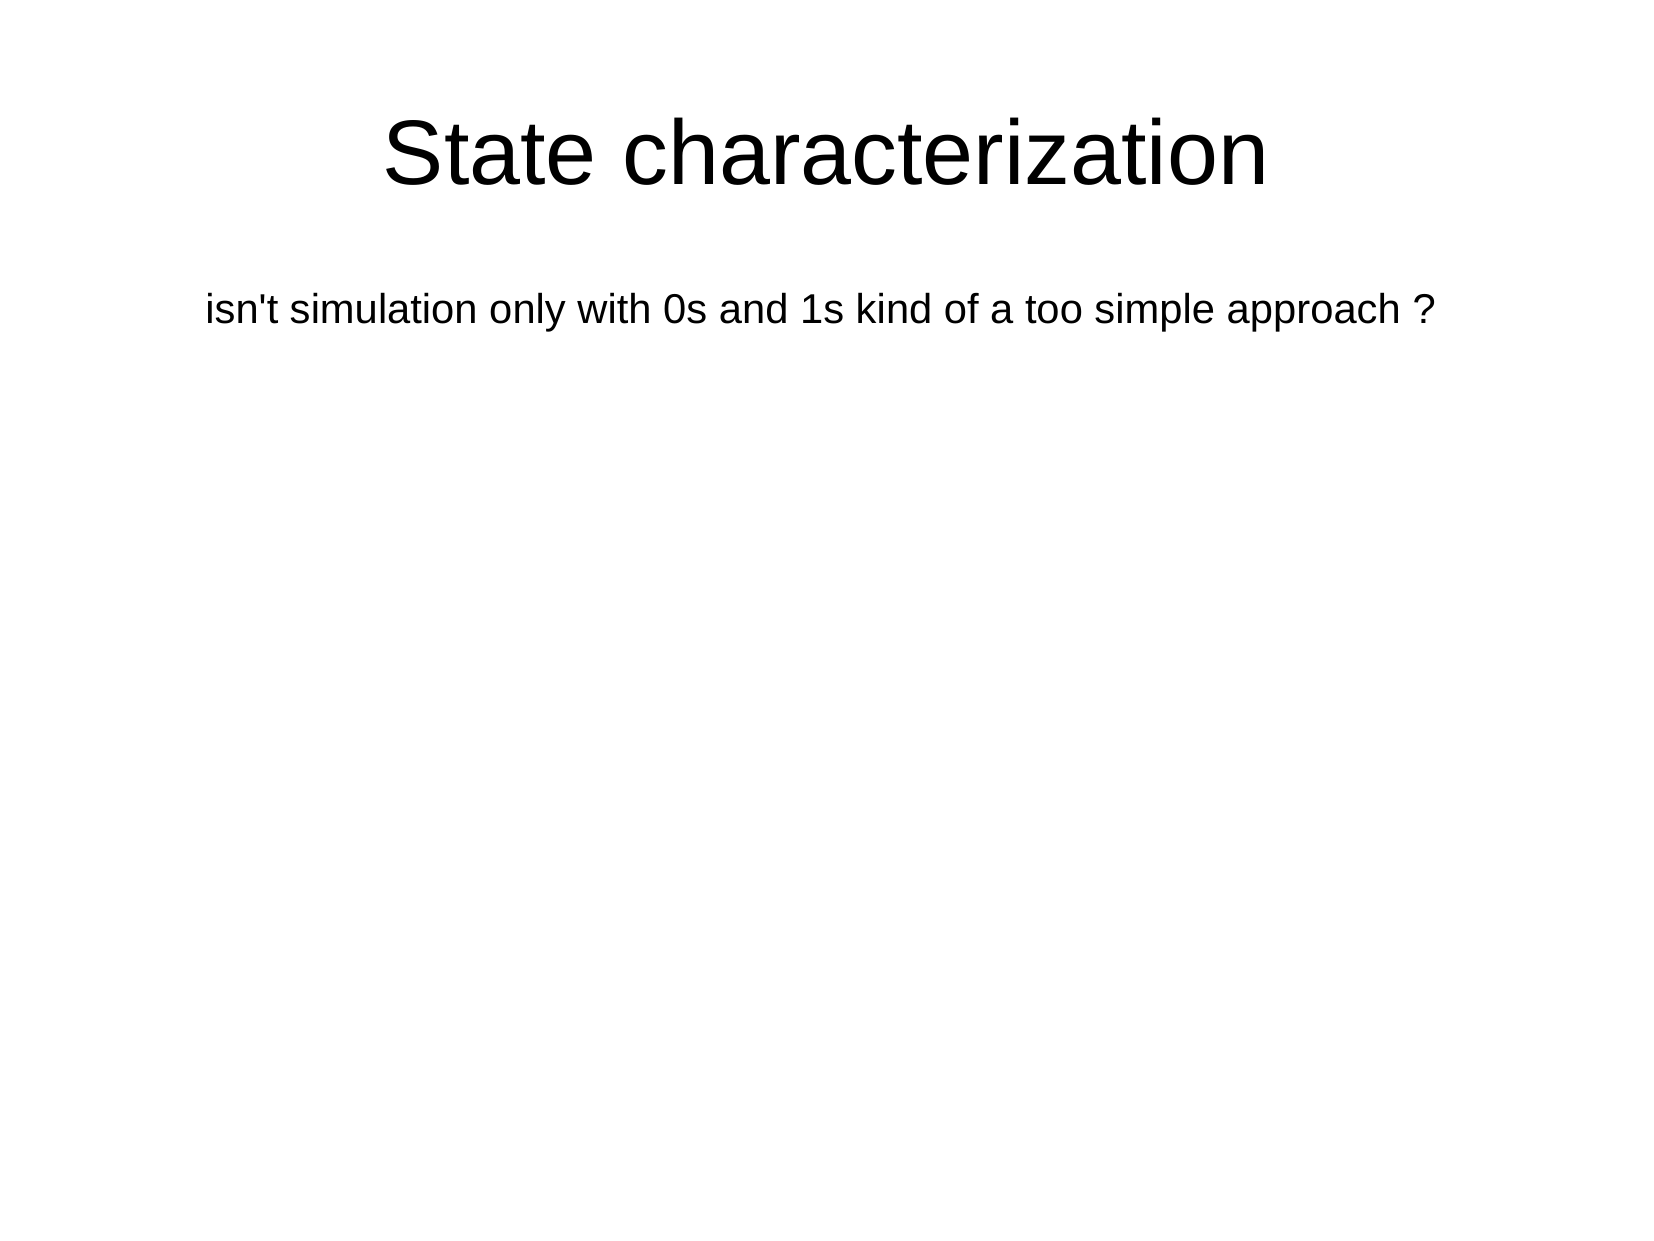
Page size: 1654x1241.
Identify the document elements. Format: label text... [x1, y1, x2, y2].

title State characterization [82, 56, 1571, 250]
subtitle isn't simulation only with 0s and 1s kind of a too simple approach ? [76, 265, 1565, 353]
